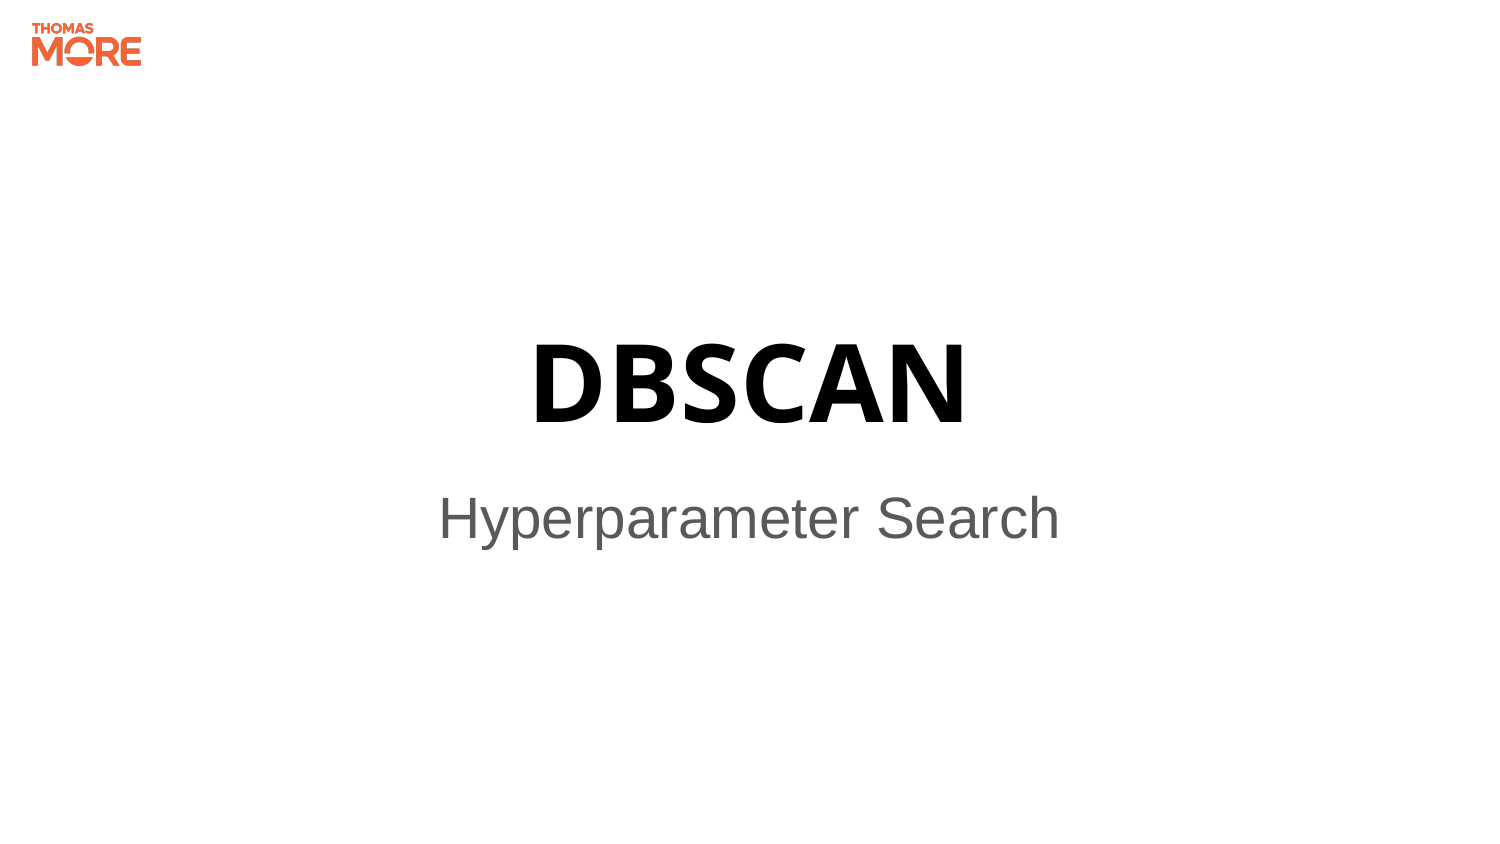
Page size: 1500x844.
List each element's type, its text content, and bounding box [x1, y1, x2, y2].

picture [22, 13, 151, 76]
title DBSCAN [51, 122, 1449, 459]
subtitle Hyperparameter Search [51, 464, 1449, 595]
